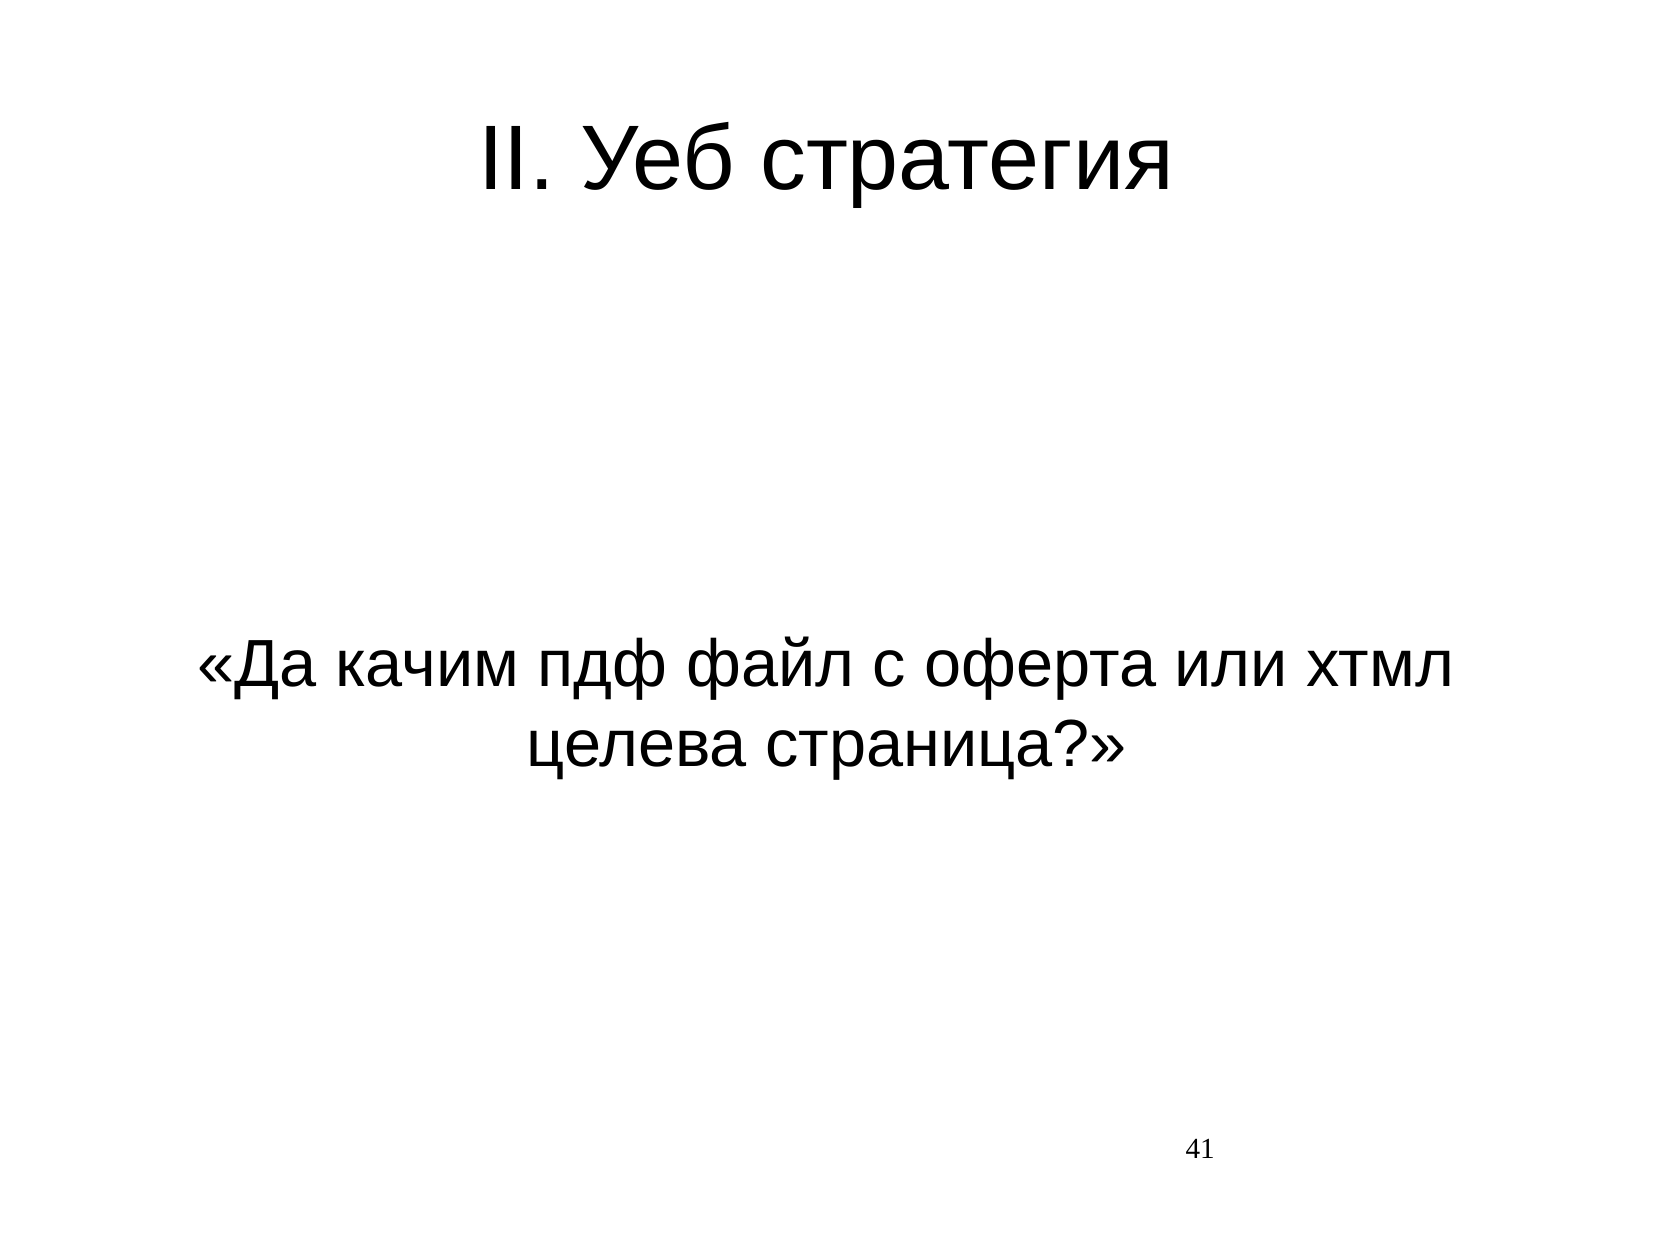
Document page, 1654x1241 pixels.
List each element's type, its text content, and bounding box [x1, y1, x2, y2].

text_box [1185, 1129, 1571, 1216]
title II. Уеб стратегия [82, 49, 1571, 257]
subtitle «Да качим пдф файл с оферта или хтмл целева страница?» [82, 290, 1571, 1109]
